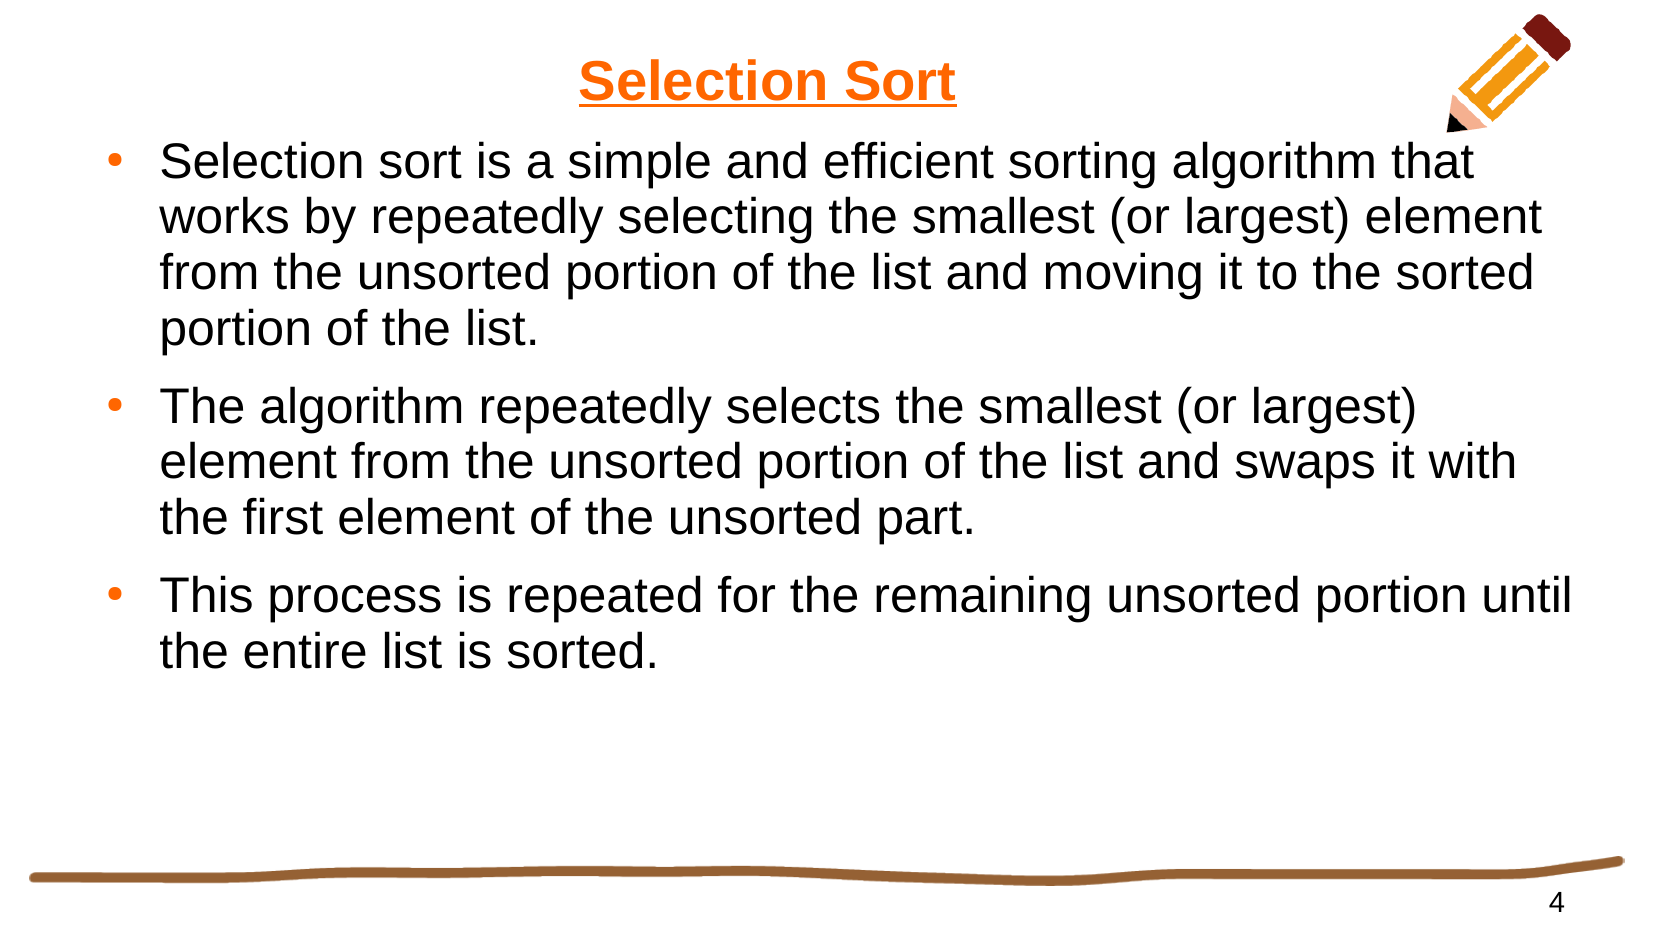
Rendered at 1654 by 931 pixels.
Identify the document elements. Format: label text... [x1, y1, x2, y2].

list Selection sort is a simple and efficient sorting algorithm that works by repeatedly selecting the smallest (or largest) element from the unsorted portion of the list and moving it to the sorted portion of the list. The algorithm repeatedly selects the smallest (or largest) element from the unsorted portion of the list and swaps it with the first element of the unsorted part. This process is repeated for the remaining unsorted portion until the entire list is sorted. [88, 132, 1576, 857]
title Selection Sort [88, 29, 1447, 132]
picture [29, 856, 1625, 886]
picture [1446, 14, 1571, 132]
